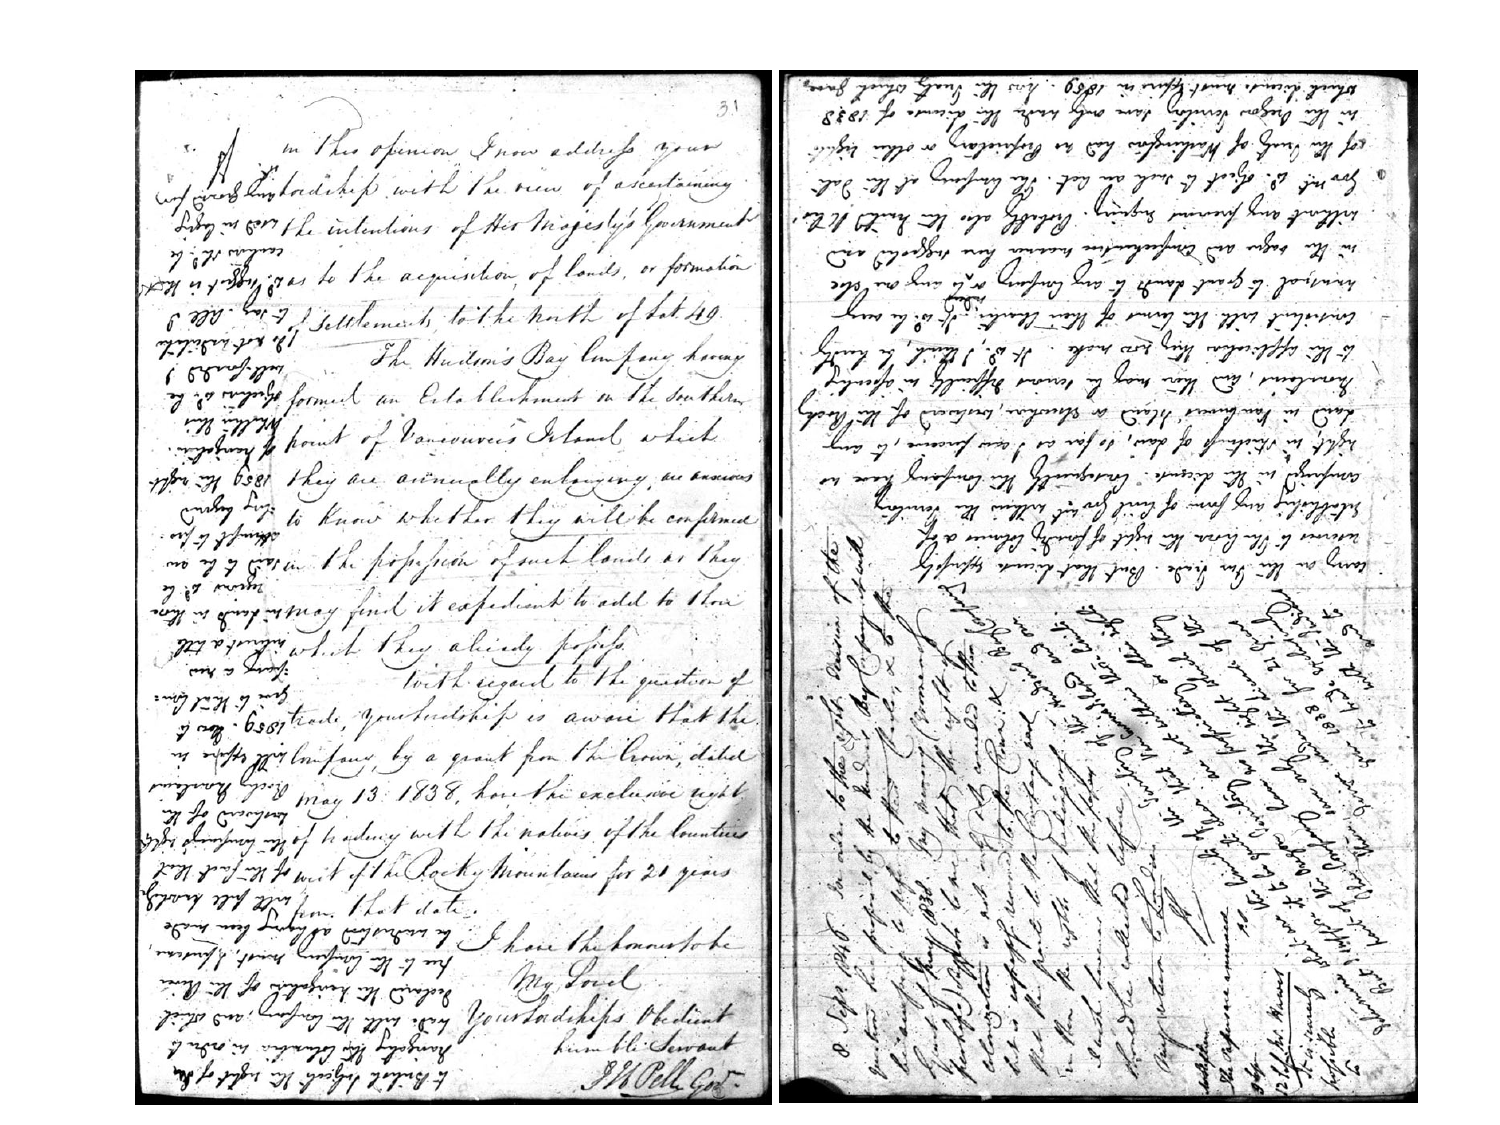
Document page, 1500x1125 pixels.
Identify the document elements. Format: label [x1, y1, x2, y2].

picture [779, 70, 1418, 1103]
picture [135, 70, 772, 1105]
